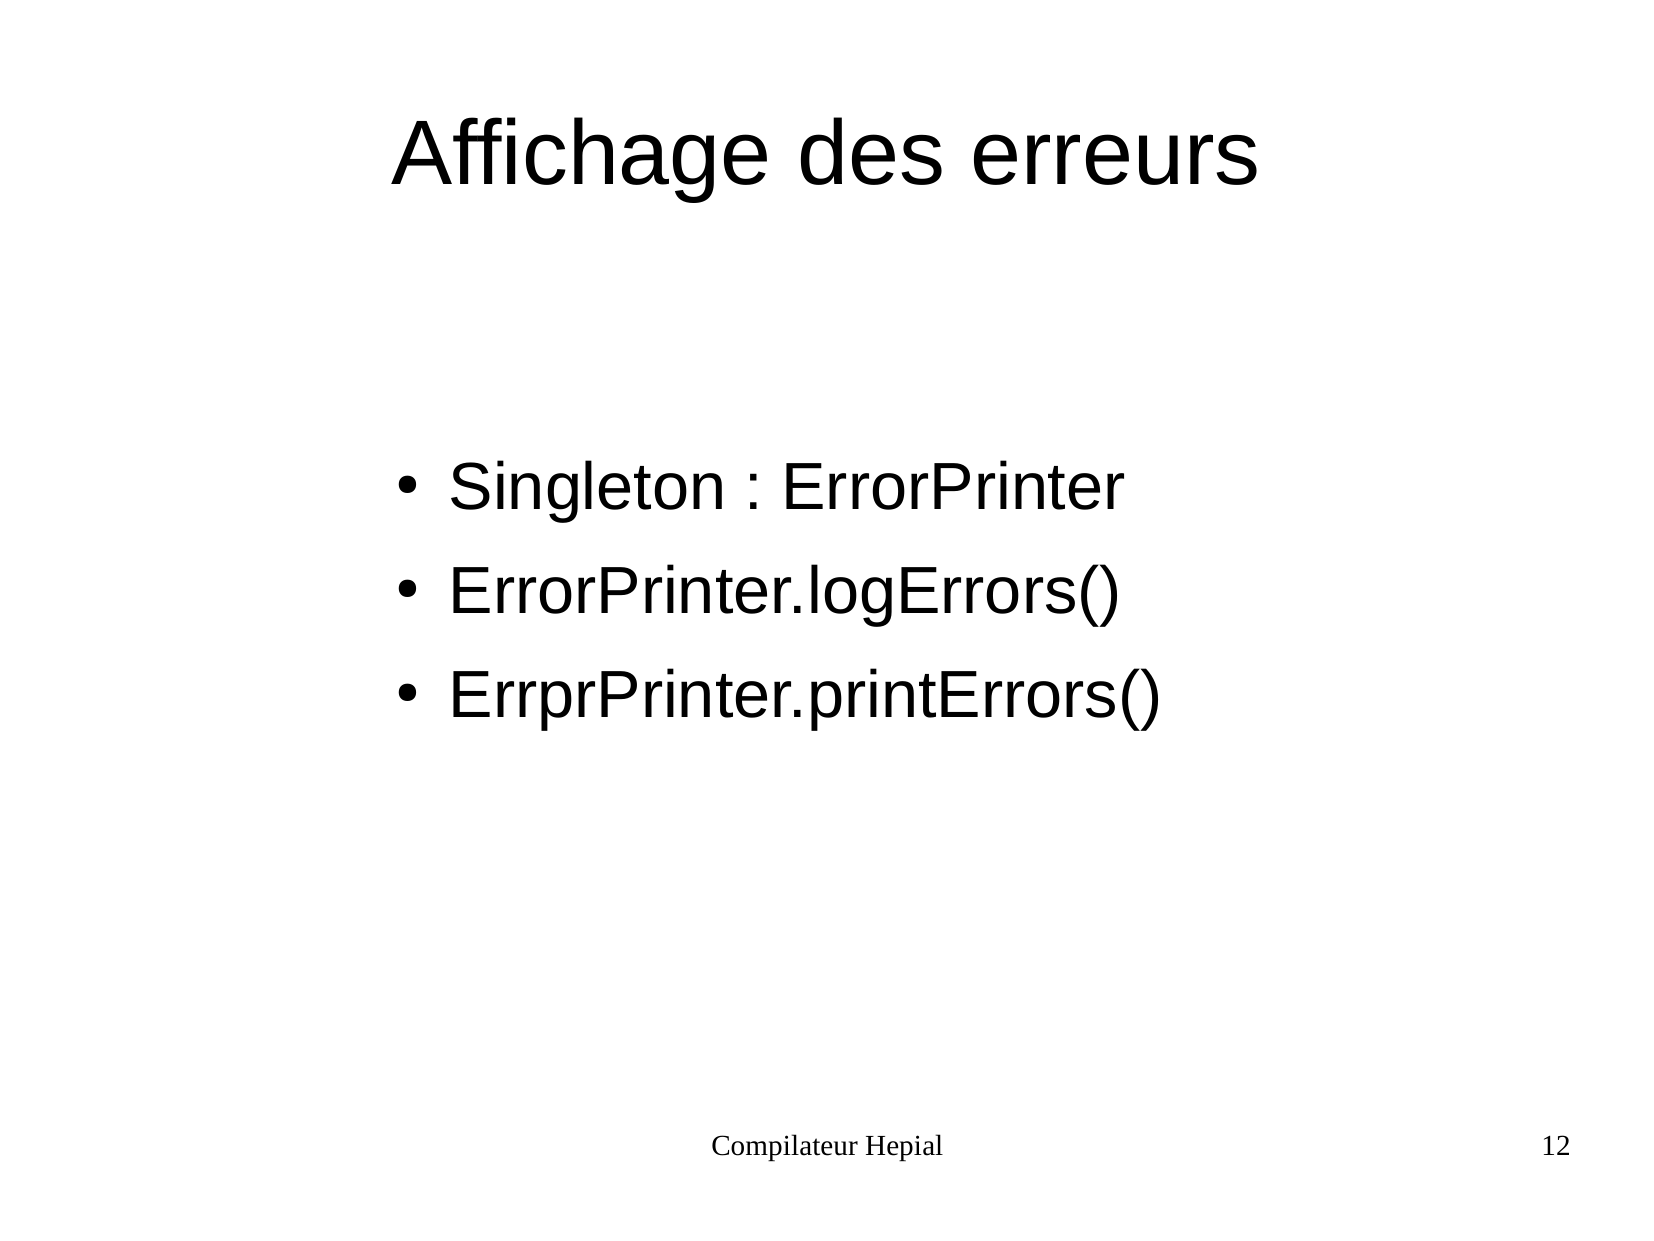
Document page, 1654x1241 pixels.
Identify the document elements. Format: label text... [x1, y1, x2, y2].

list Singleton : ErrorPrinter ErrorPrinter.logErrors() ErrprPrinter.printErrors() [377, 448, 1229, 797]
title Affichage des erreurs [82, 49, 1571, 257]
